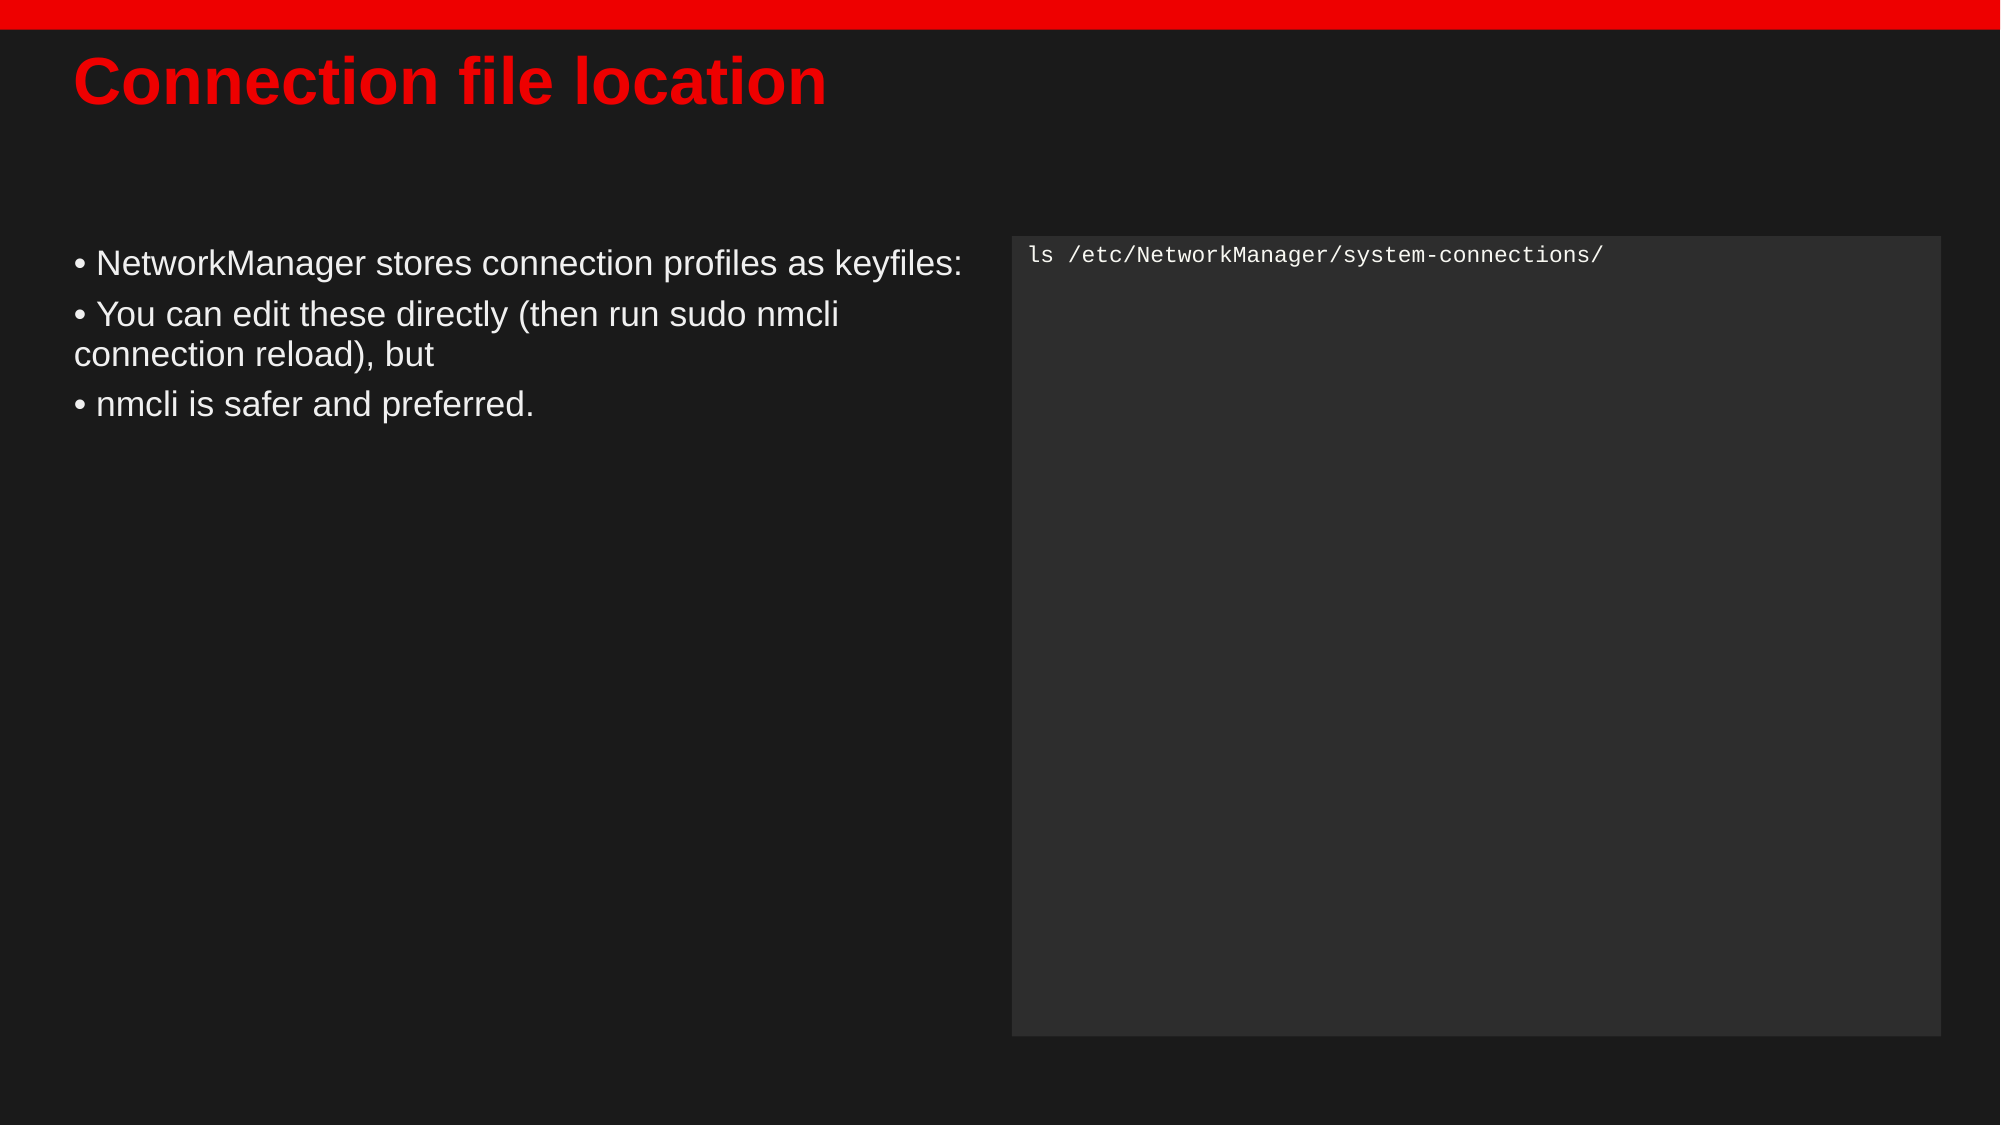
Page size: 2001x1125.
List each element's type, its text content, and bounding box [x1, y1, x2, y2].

text_box [0, 0, 2001, 30]
text_box Connection file location [59, 36, 1942, 208]
text_box • NetworkManager stores connection profiles as keyfiles: • You can edit these directly (then run sudo nmcli connection reload), but • nmcli is safer and preferred. [59, 236, 989, 1037]
text_box ls /etc/NetworkManager/system-connections/ [1011, 236, 1942, 1037]
